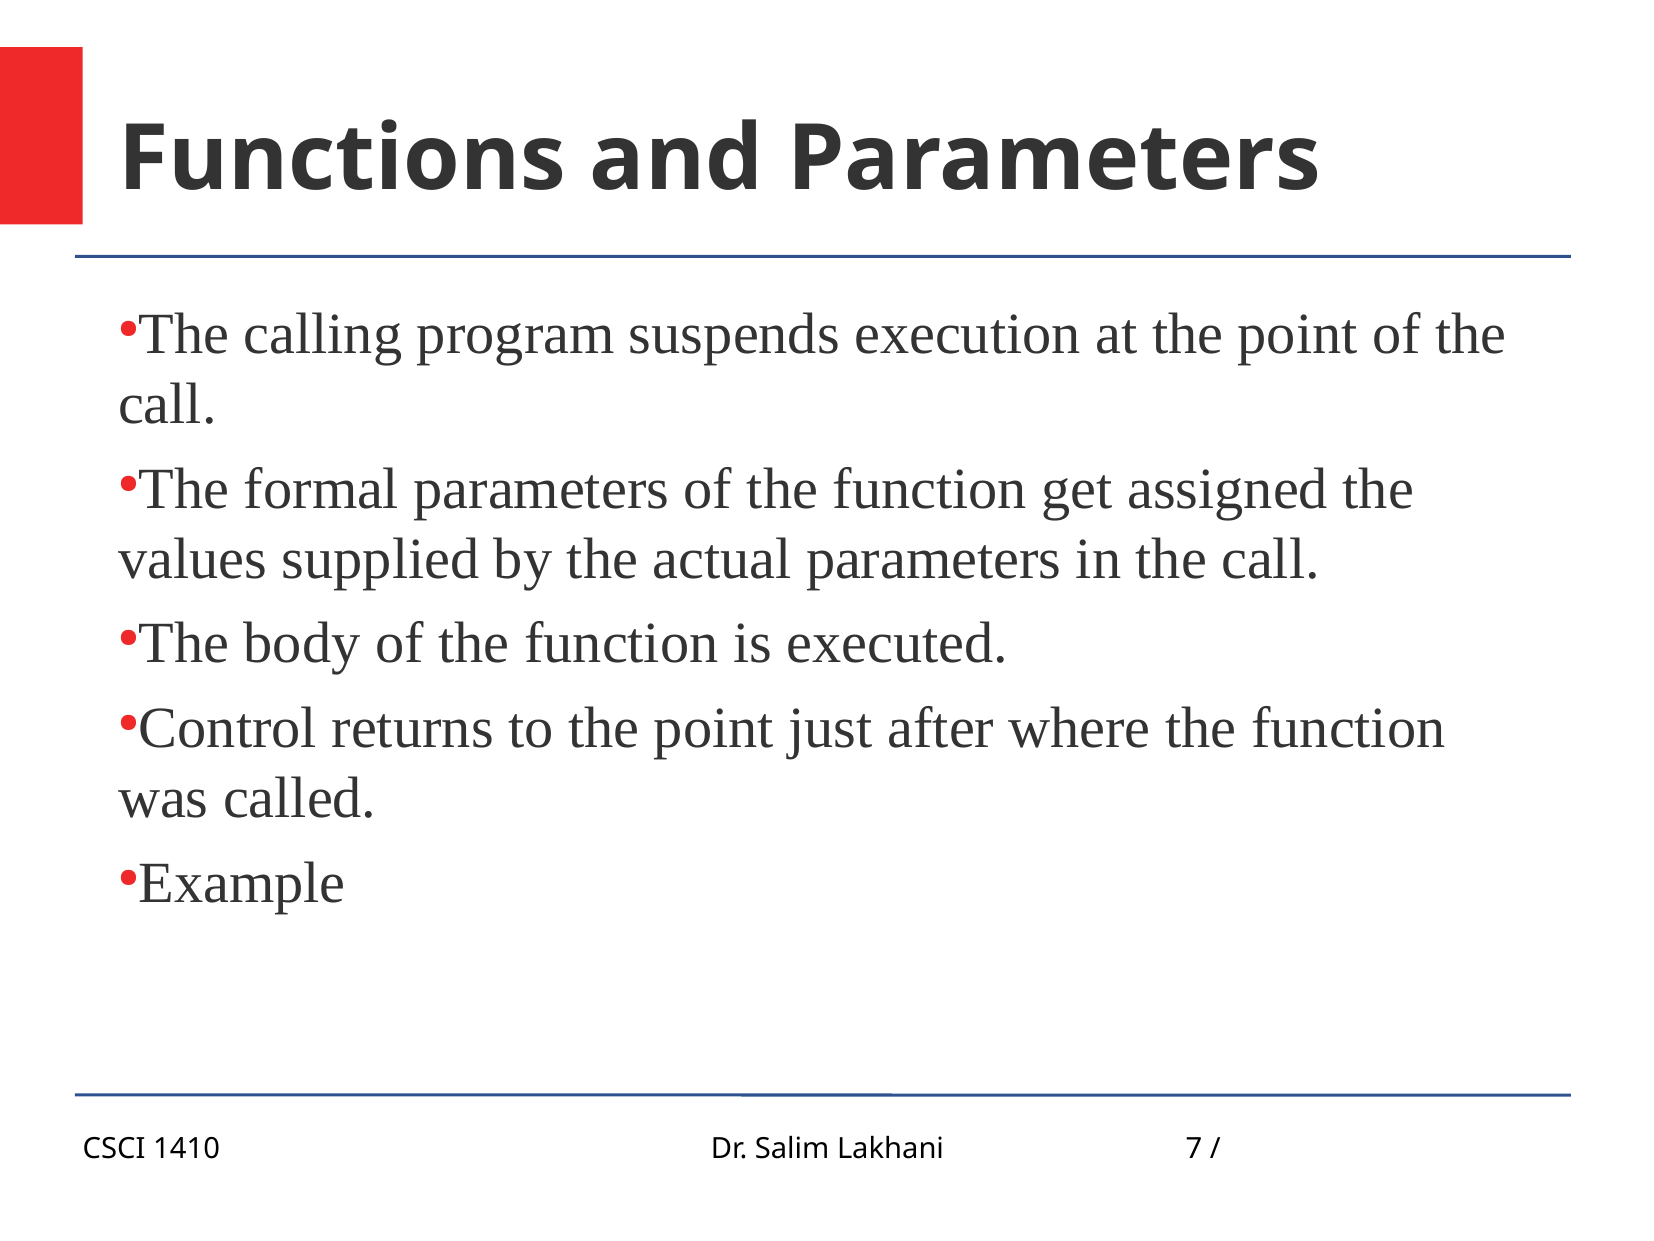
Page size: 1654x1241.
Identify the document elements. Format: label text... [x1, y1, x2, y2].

text_box CSCI 1410 [82, 1129, 468, 1216]
list The calling program suspends execution at the point of the call. The formal parameters of the function get assigned the values supplied by the actual parameters in the call. The body of the function is executed. Control returns to the point just after where the function was called. Example [118, 295, 1536, 1080]
text_box Dr. Salim Lakhani [565, 1129, 1090, 1216]
text_box / [1185, 1129, 1571, 1216]
title Functions and Parameters [118, 49, 1571, 257]
